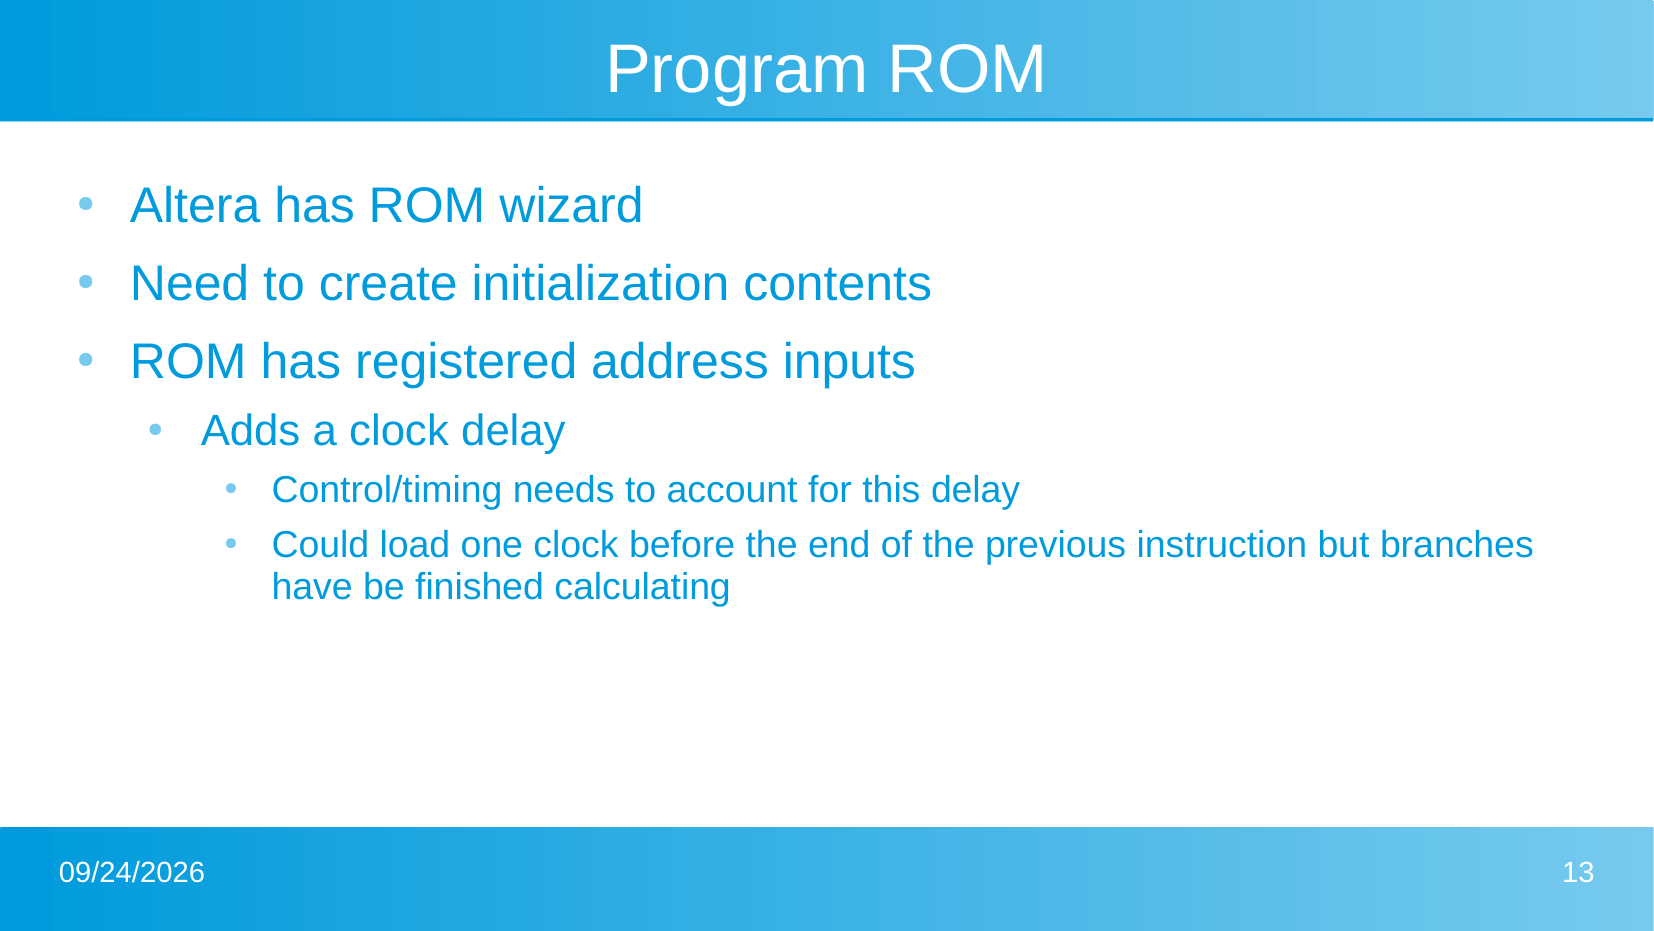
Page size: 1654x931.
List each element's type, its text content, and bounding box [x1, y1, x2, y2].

title Program ROM [59, 29, 1595, 108]
list Altera has ROM wizard Need to create initialization contents ROM has registered address inputs Adds a clock delay Control/timing needs to account for this delay Could load one clock before the end of the previous instruction but branches have be finished calculating [59, 177, 1595, 768]
